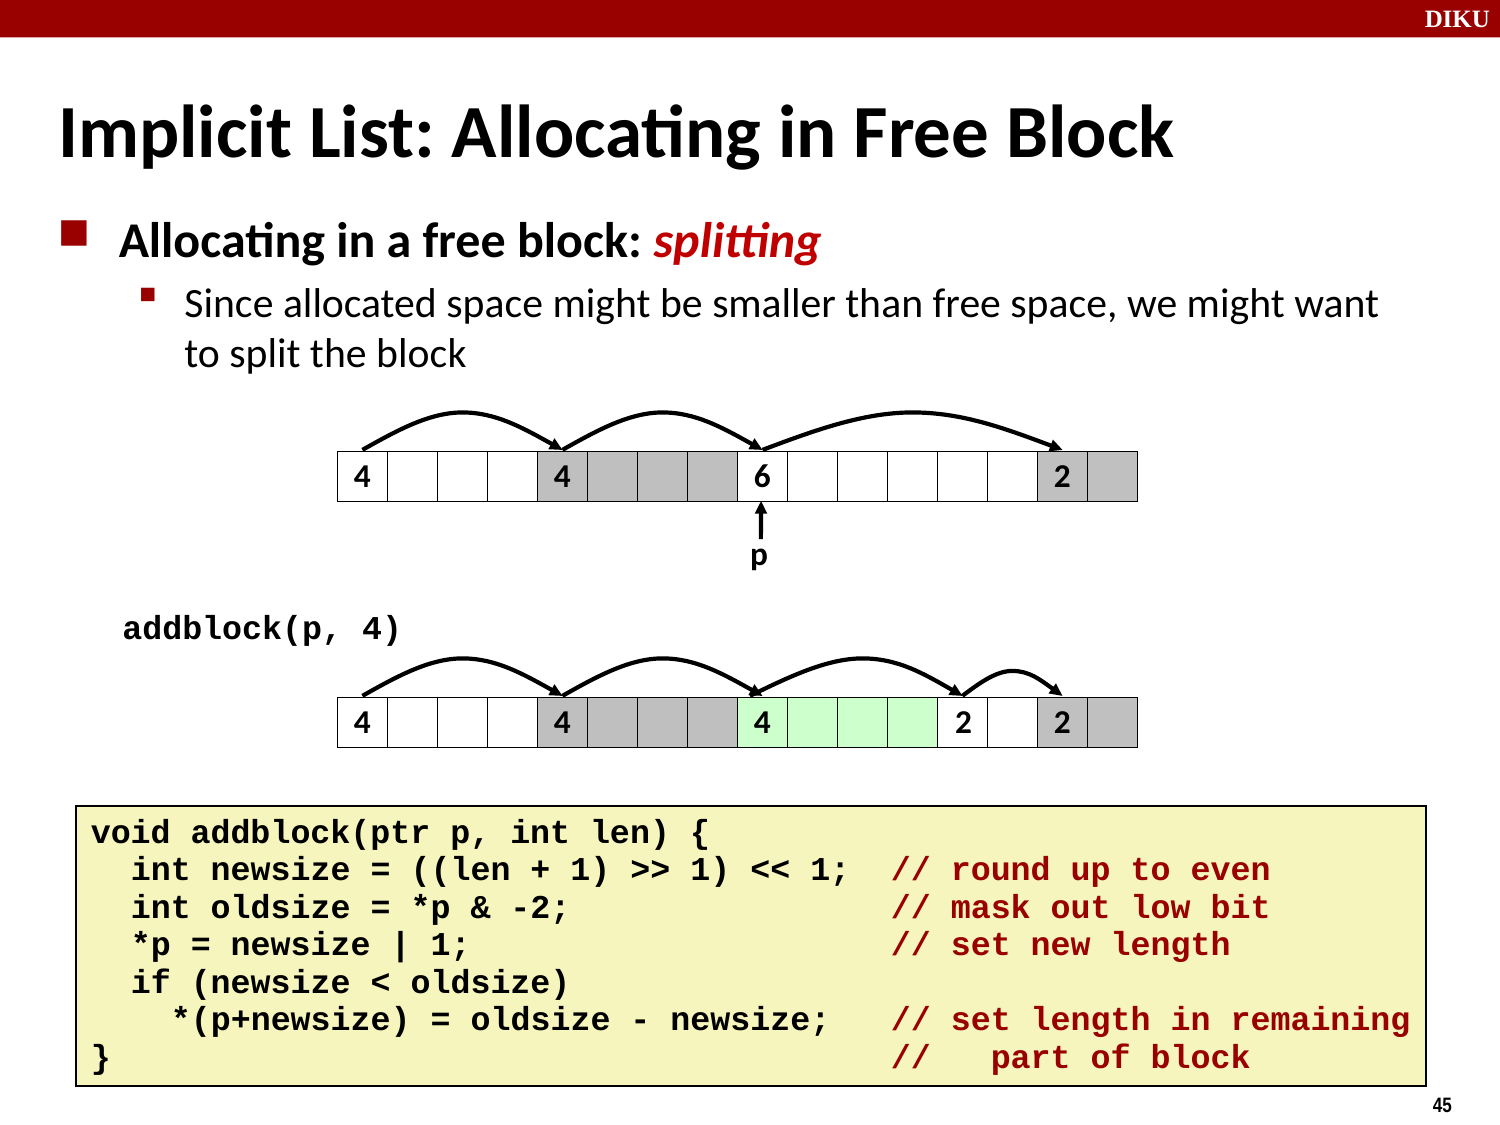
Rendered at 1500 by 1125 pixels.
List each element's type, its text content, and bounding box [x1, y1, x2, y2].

text_box [788, 697, 940, 748]
text_box [1087, 451, 1138, 502]
text_box 4 [337, 451, 387, 502]
text_box p [735, 526, 783, 582]
text_box Allocating in a free block: splitting Since allocated space might be smaller than free space, we might want to split the block [47, 200, 1411, 1058]
text_box 4 [537, 451, 587, 502]
text_box 2 [1037, 451, 1087, 502]
text_box 2 [940, 694, 987, 751]
text_box [587, 451, 737, 502]
text_box [987, 697, 1037, 748]
text_box [587, 697, 737, 748]
text_box 4 [538, 697, 587, 748]
text_box 4 [337, 697, 387, 748]
text_box addblock(p, 4) [114, 604, 410, 660]
text_box 4 [737, 697, 788, 748]
text_box [788, 451, 1037, 502]
text_box void addblock(ptr p, int len) { int newsize = ((len + 1) >> 1) << 1; // round up to even int oldsize = *p & -2; // mask out low bit *p = newsize | 1; // set new length if (newsize < oldsize) *(p+newsize) = oldsize - newsize; // set length in remaining } // part of block [76, 805, 1426, 1086]
text_box [1087, 697, 1138, 748]
text_box Implicit List: Allocating in Free Block [43, 80, 1457, 175]
text_box [387, 697, 538, 748]
text_box [387, 451, 537, 502]
text_box 6 [737, 451, 788, 502]
text_box 2 [1037, 697, 1087, 748]
